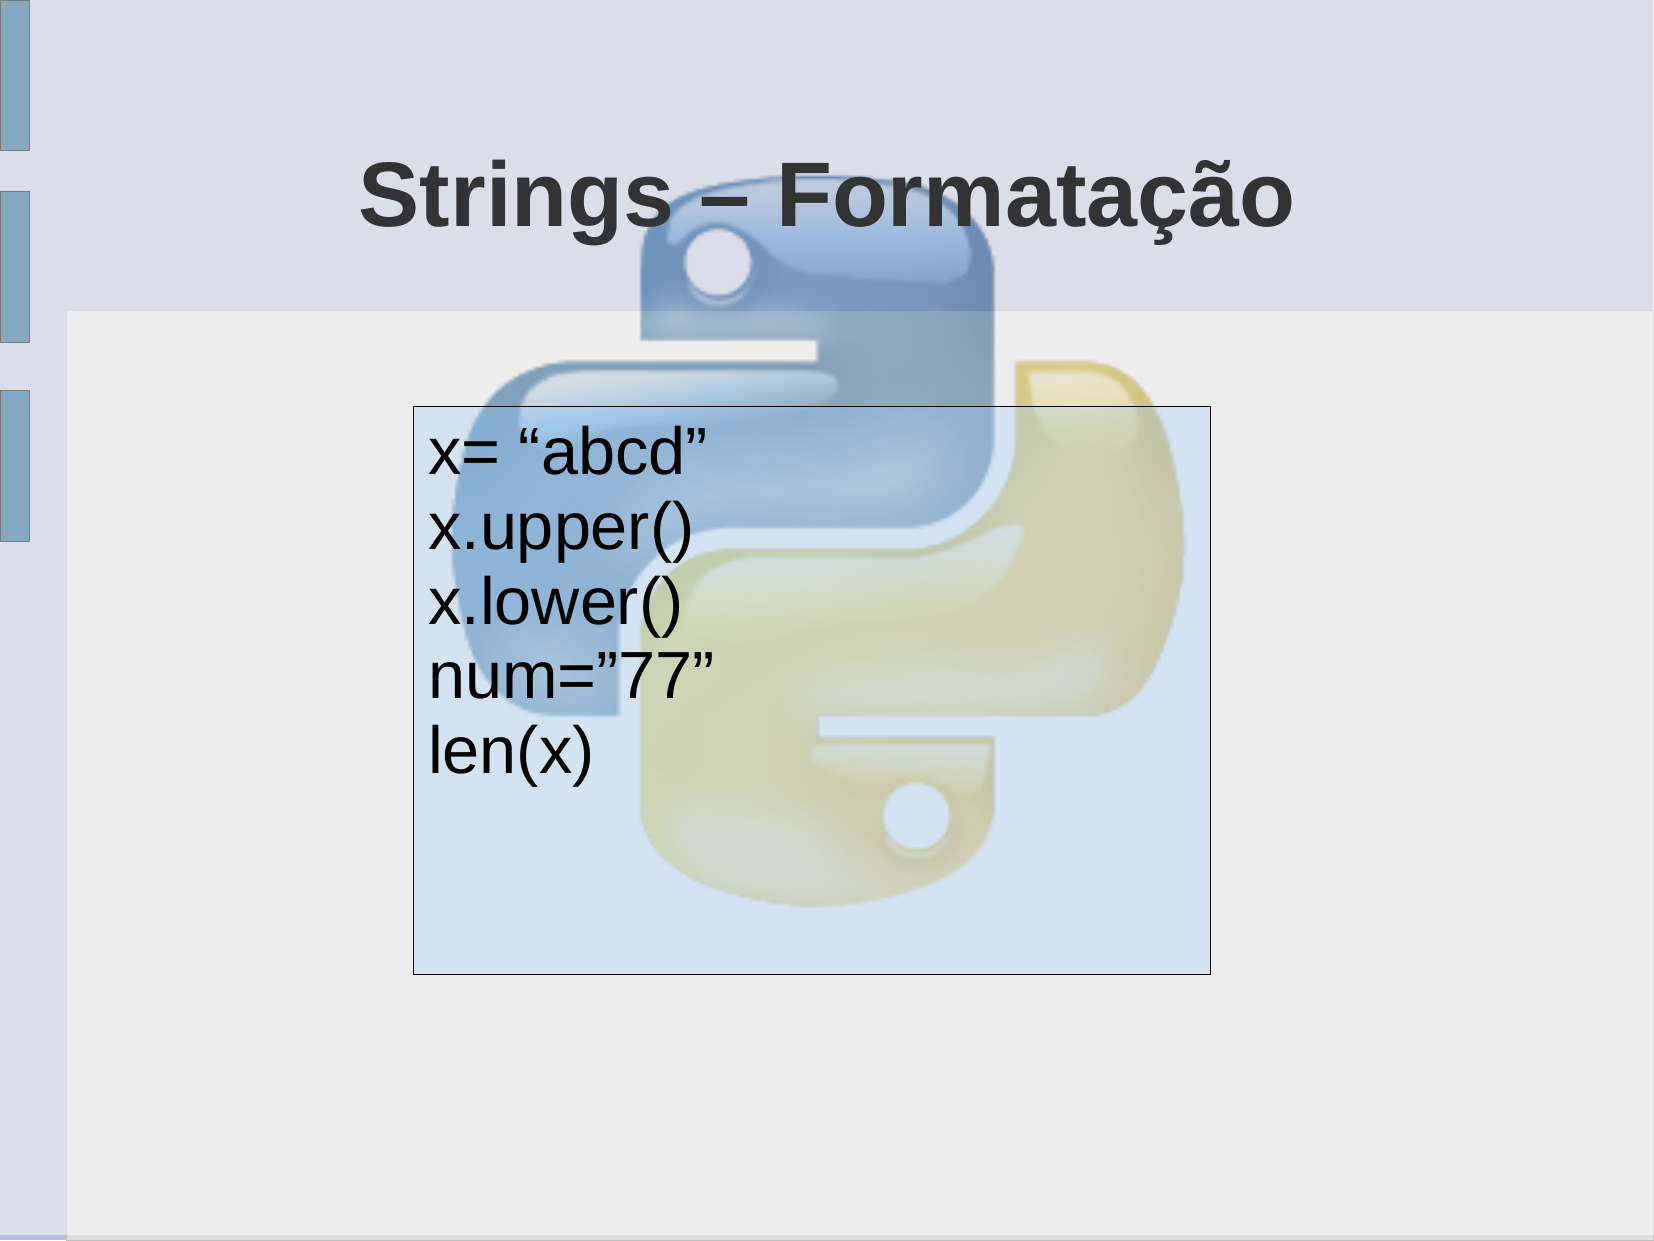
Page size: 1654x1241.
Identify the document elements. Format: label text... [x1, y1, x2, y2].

text_box x= “abcd” x.upper() x.lower() num=”77” len(x) [413, 406, 1211, 975]
picture [0, 0, 1654, 1235]
title Strings – Formatação [121, 91, 1534, 299]
